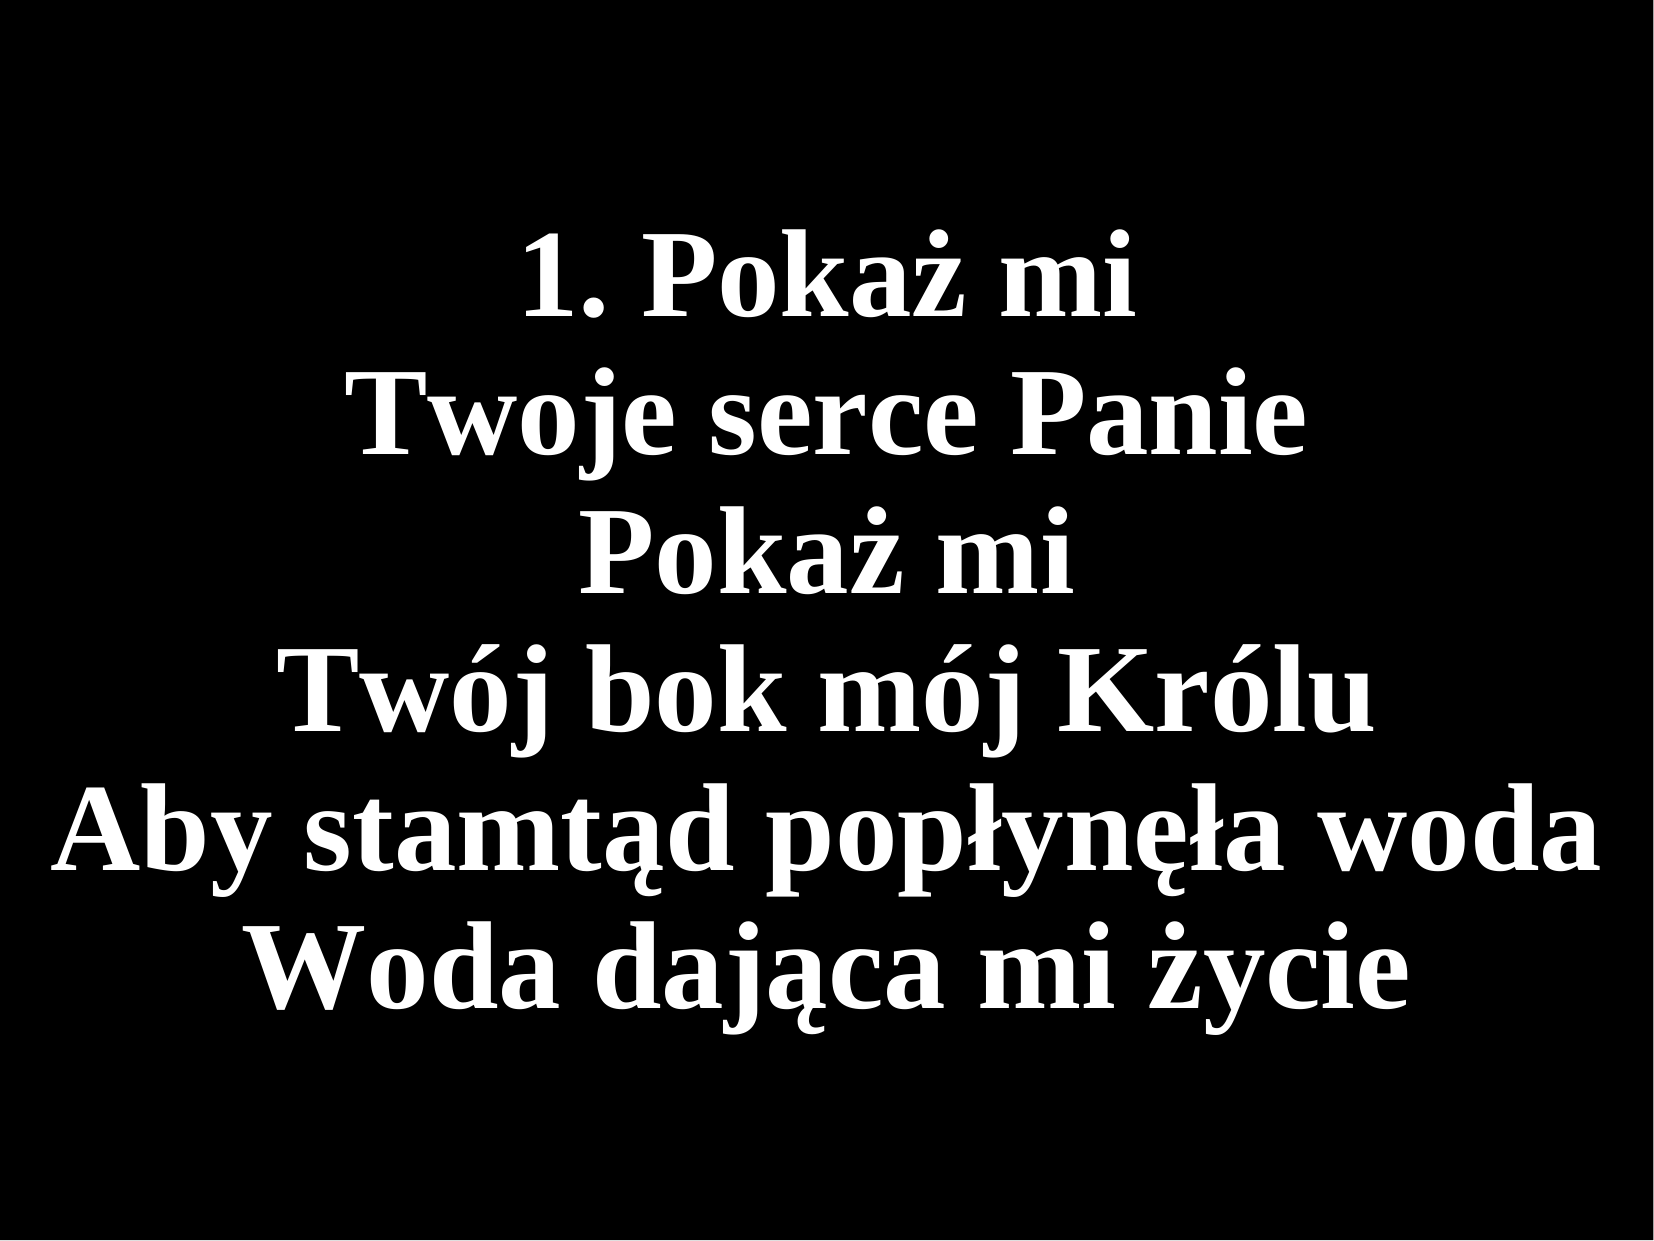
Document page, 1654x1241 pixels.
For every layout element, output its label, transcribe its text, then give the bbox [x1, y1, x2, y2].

title 1. Pokaż mi Twoje serce Panie Pokaż mi Twój bok mój Królu Aby stamtąd popłynęła woda Woda dająca mi życie [0, 0, 1654, 1241]
